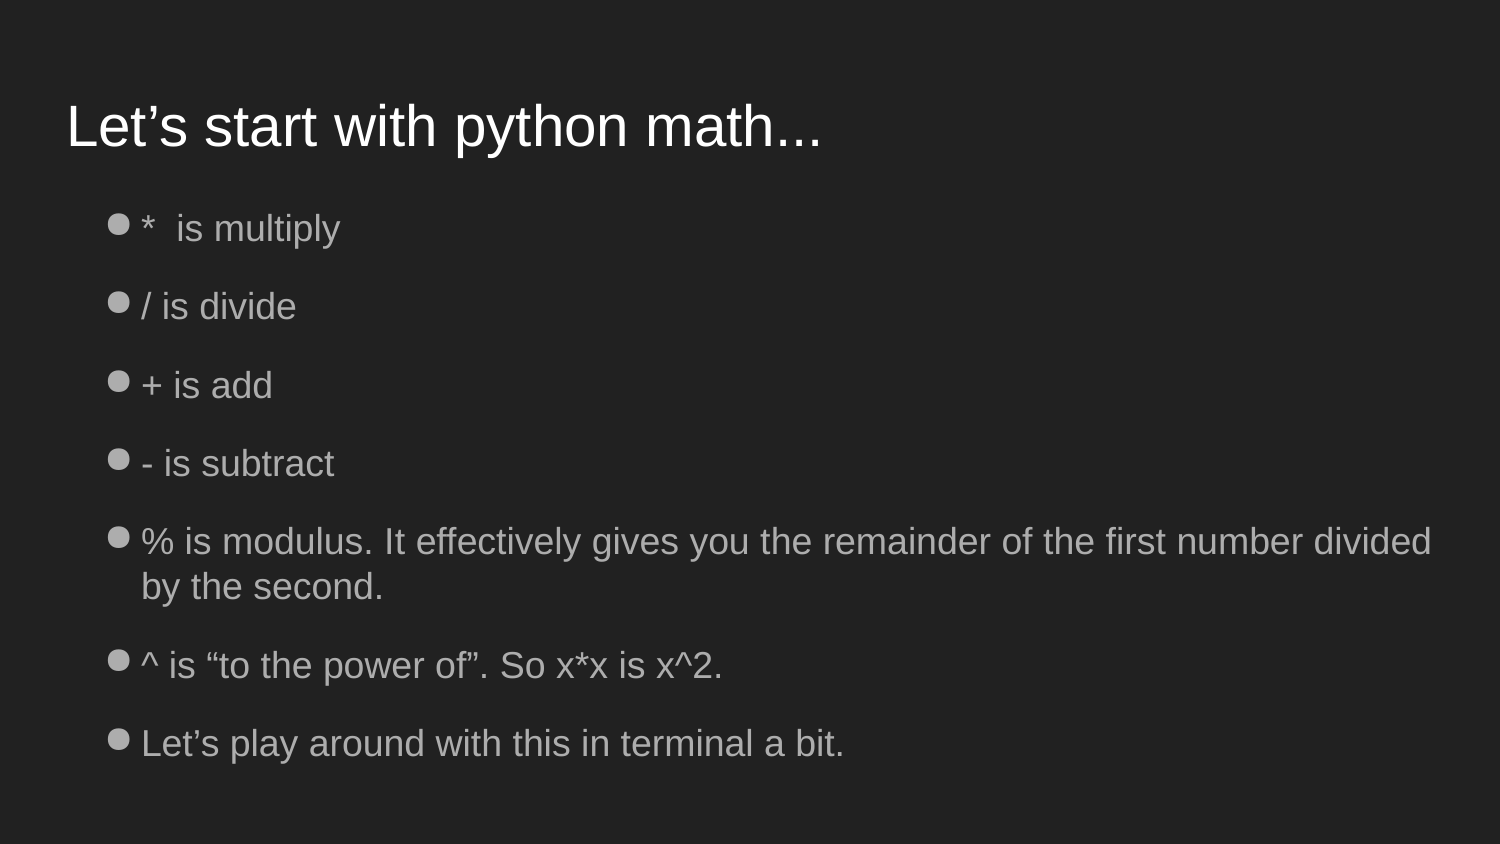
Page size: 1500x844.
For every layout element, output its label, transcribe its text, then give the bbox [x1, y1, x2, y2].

list * is multiply / is divide + is add - is subtract % is modulus. It effectively gives you the remainder of the first number divided by the second. ^ is “to the power of”. So x*x is x^2. Let’s play around with this in terminal a bit. [51, 189, 1449, 750]
title Let’s start with python math... [51, 72, 1449, 167]
